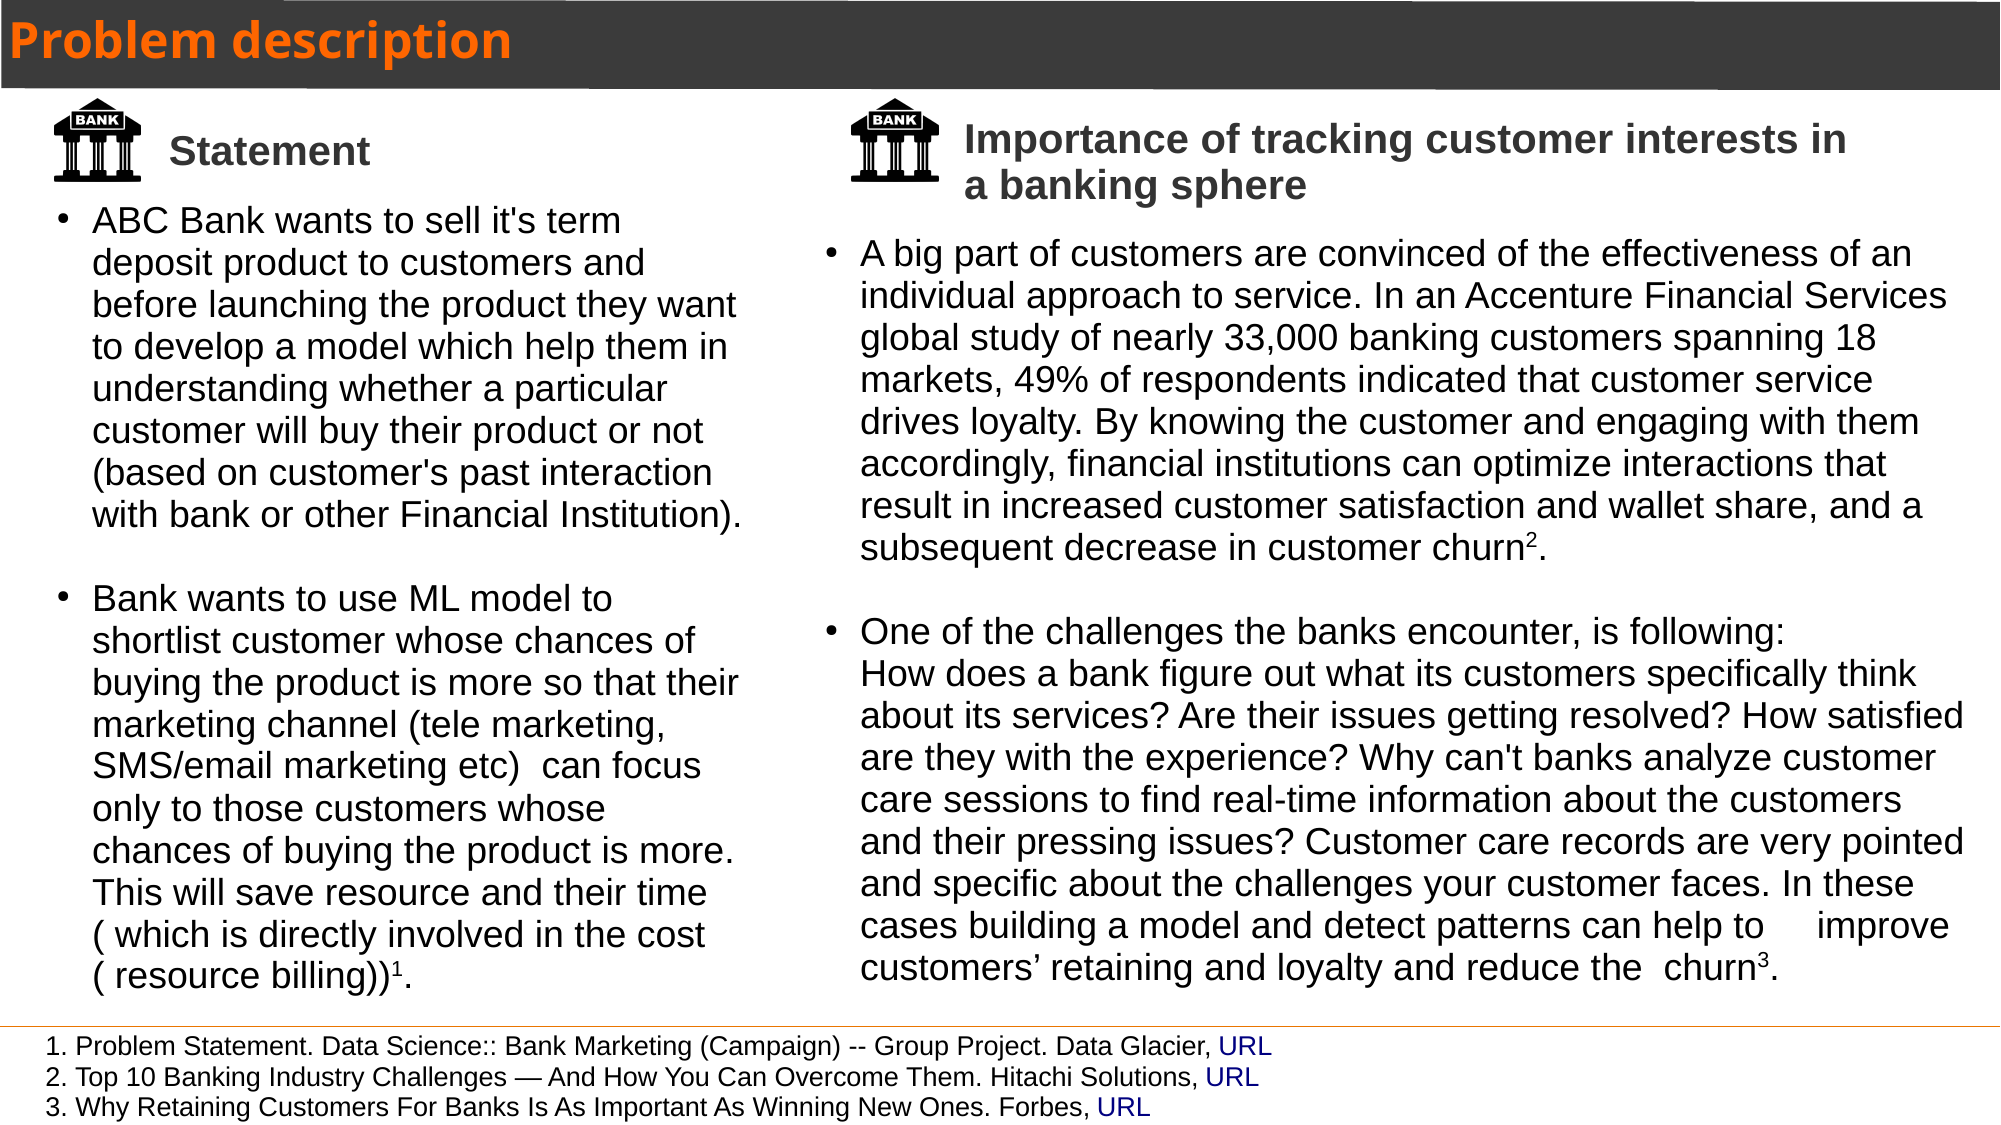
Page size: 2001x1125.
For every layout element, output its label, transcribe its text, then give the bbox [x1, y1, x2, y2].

picture [851, 98, 939, 182]
title Problem description [1, 0, 2000, 90]
text_box A big part of customers are convinced of the effectiveness of an individual approach to service. In an Accenture Financial Services global study of nearly 33,000 banking customers spanning 18 markets, 49% of respondents indicated that customer service drives loyalty. By knowing the customer and engaging with them accordingly, financial institutions can optimize interactions that result in increased customer satisfaction and wallet share, and a subsequent decrease in customer churn2. One of the challenges the banks encounter, is following: How does a bank figure out what its customers specifically think about its services? Are their issues getting resolved? How satisfied are they with the experience? Why can't banks analyze customer care sessions to find real-time information about the customers and their pressing issues? Customer care records are very pointed and specific about the challenges your customer faces. In these cases building a model and detect patterns can help to improve customers’ retaining and loyalty and reduce the churn3. [810, 224, 1981, 1026]
text_box Statement [154, 120, 395, 182]
text_box ABC Bank wants to sell it's term deposit product to customers and before launching the product they want to develop a model which help them in understanding whether a particular customer will buy their product or not (based on customer's past interaction with bank or other Financial Institution). Bank wants to use ML model to shortlist customer whose chances of buying the product is more so that their marketing channel (tele marketing, SMS/email marketing etc) can focus only to those customers whose chances of buying the product is more. This will save resource and their time ( which is directly involved in the cost ( resource billing))1. [41, 191, 766, 1023]
text_box Importance of tracking customer interests in a banking sphere [949, 108, 1878, 224]
picture [54, 98, 141, 182]
text_box 1. Problem Statement. Data Science:: Bank Marketing (Campaign) -- Group Project. Data Glacier, URL 2. Top 10 Banking Industry Challenges — And How You Can Overcome Them. Hitachi Solutions, URL 3. Why Retaining Customers For Banks Is As Important As Winning New Ones. Forbes, URL [30, 1023, 1933, 1125]
